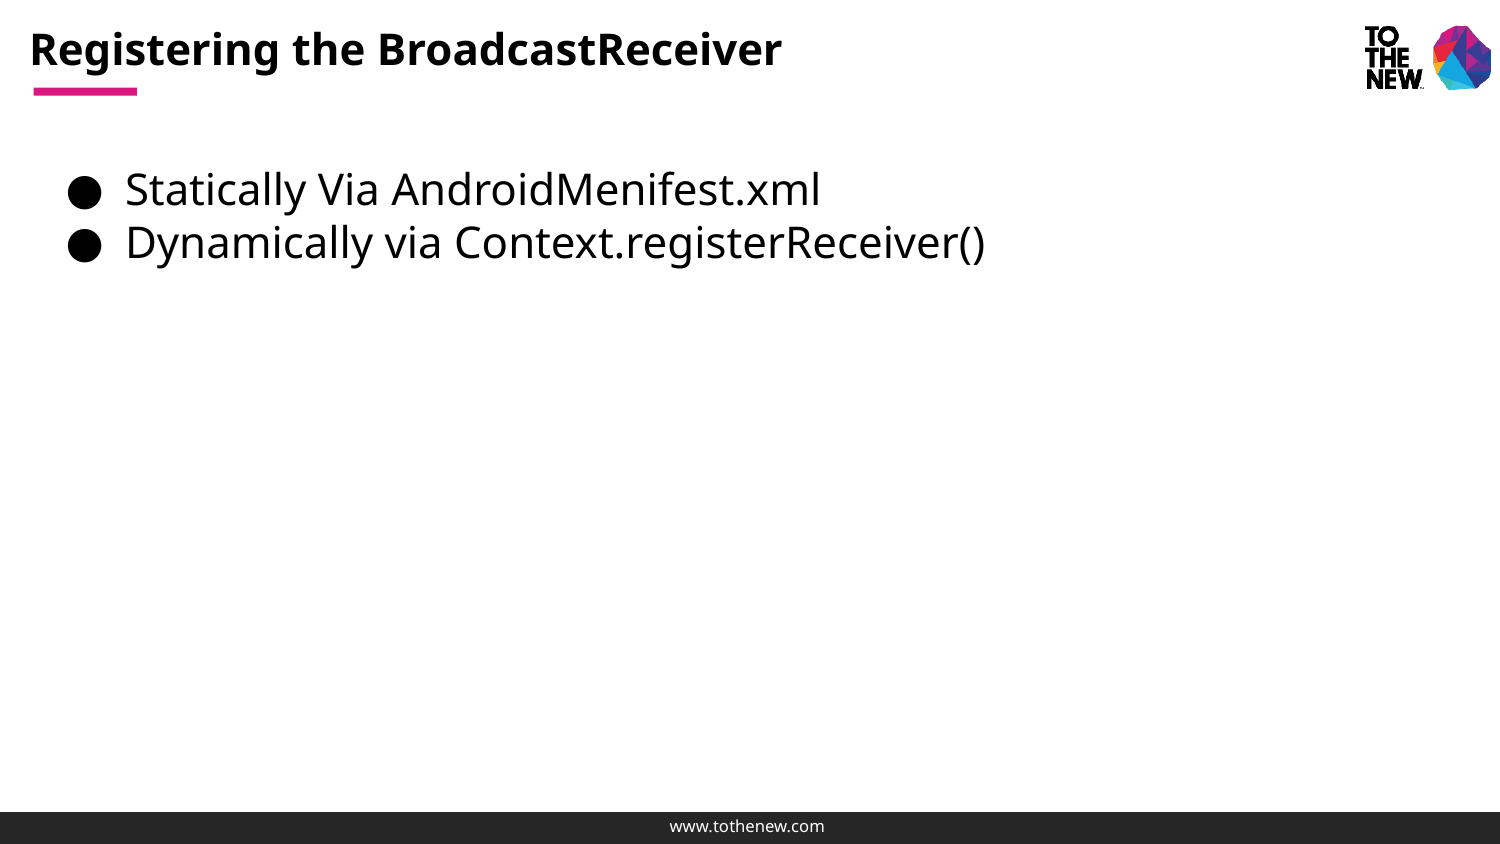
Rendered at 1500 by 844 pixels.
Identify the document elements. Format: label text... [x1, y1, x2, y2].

list Statically Via AndroidMenifest.xml Dynamically via Context.registerReceiver() [35, 154, 1404, 718]
title Registering the BroadcastReceiver [14, 14, 1350, 85]
picture [1350, 0, 1500, 116]
